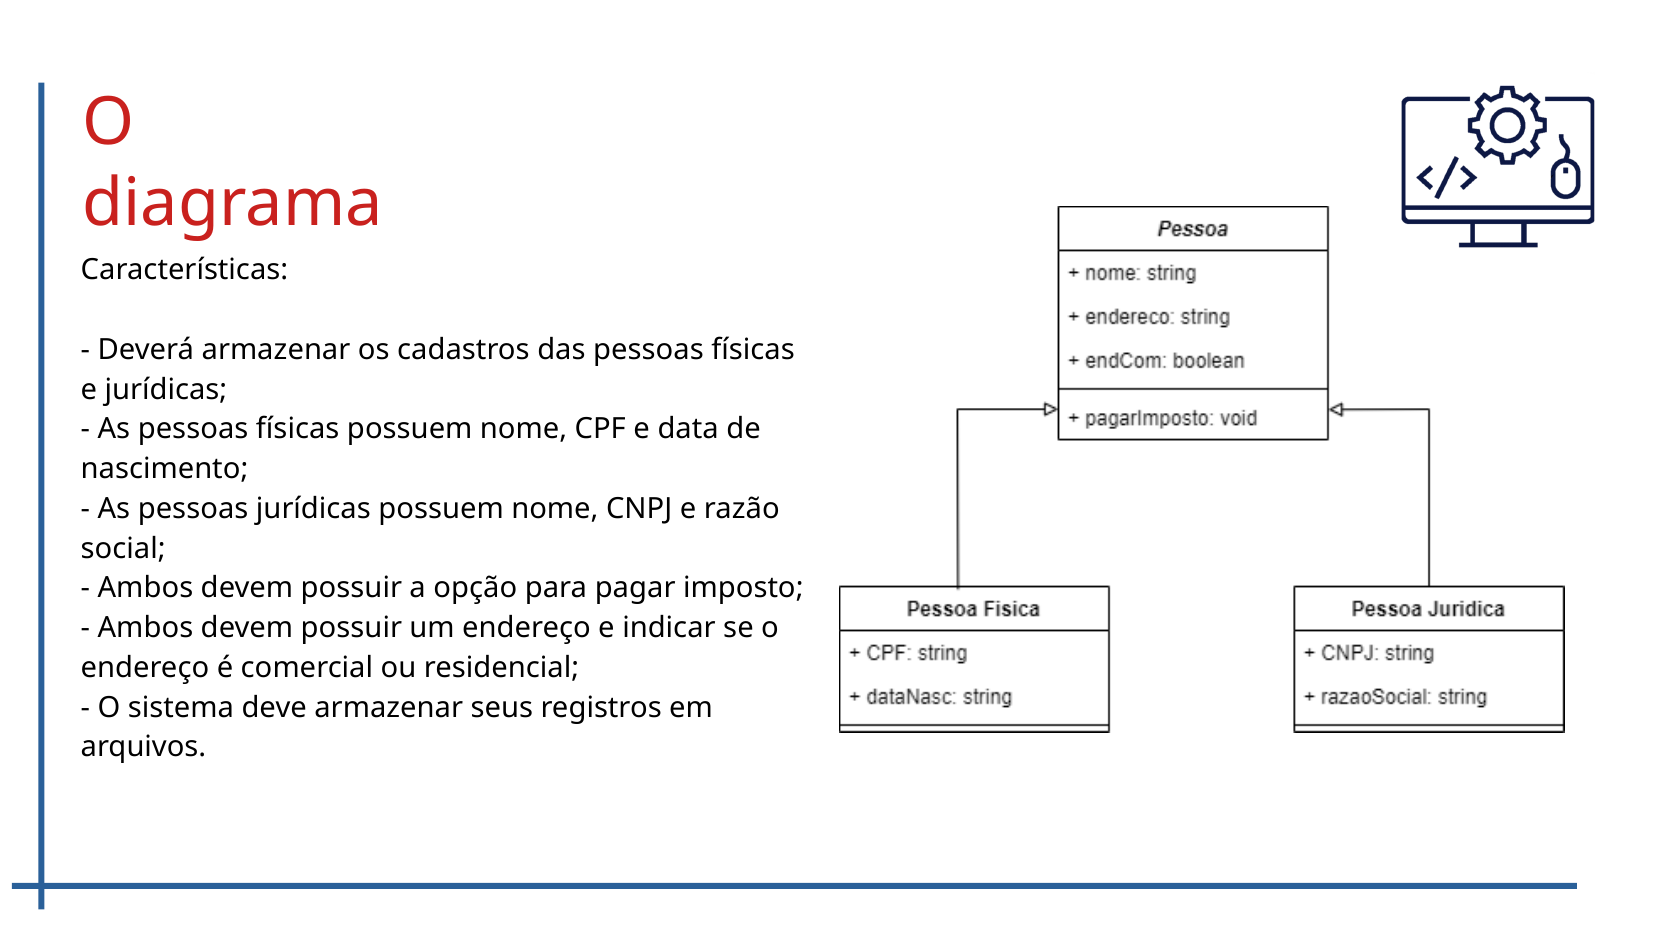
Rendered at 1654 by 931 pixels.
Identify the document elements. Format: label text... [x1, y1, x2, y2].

picture [839, 72, 1595, 733]
title O diagrama [82, 80, 449, 236]
text_box Características: - Deverá armazenar os cadastros das pessoas físicas e jurídicas; - As pessoas físicas possuem nome, CPF e data de nascimento; - As pessoas jurídicas possuem nome, CNPJ e razão social; - Ambos devem possuir a opção para pagar imposto; - Ambos devem possuir um endereço e indicar se o endereço é comercial ou residencial; - O sistema deve armazenar seus registros em arquivos. [65, 241, 827, 683]
